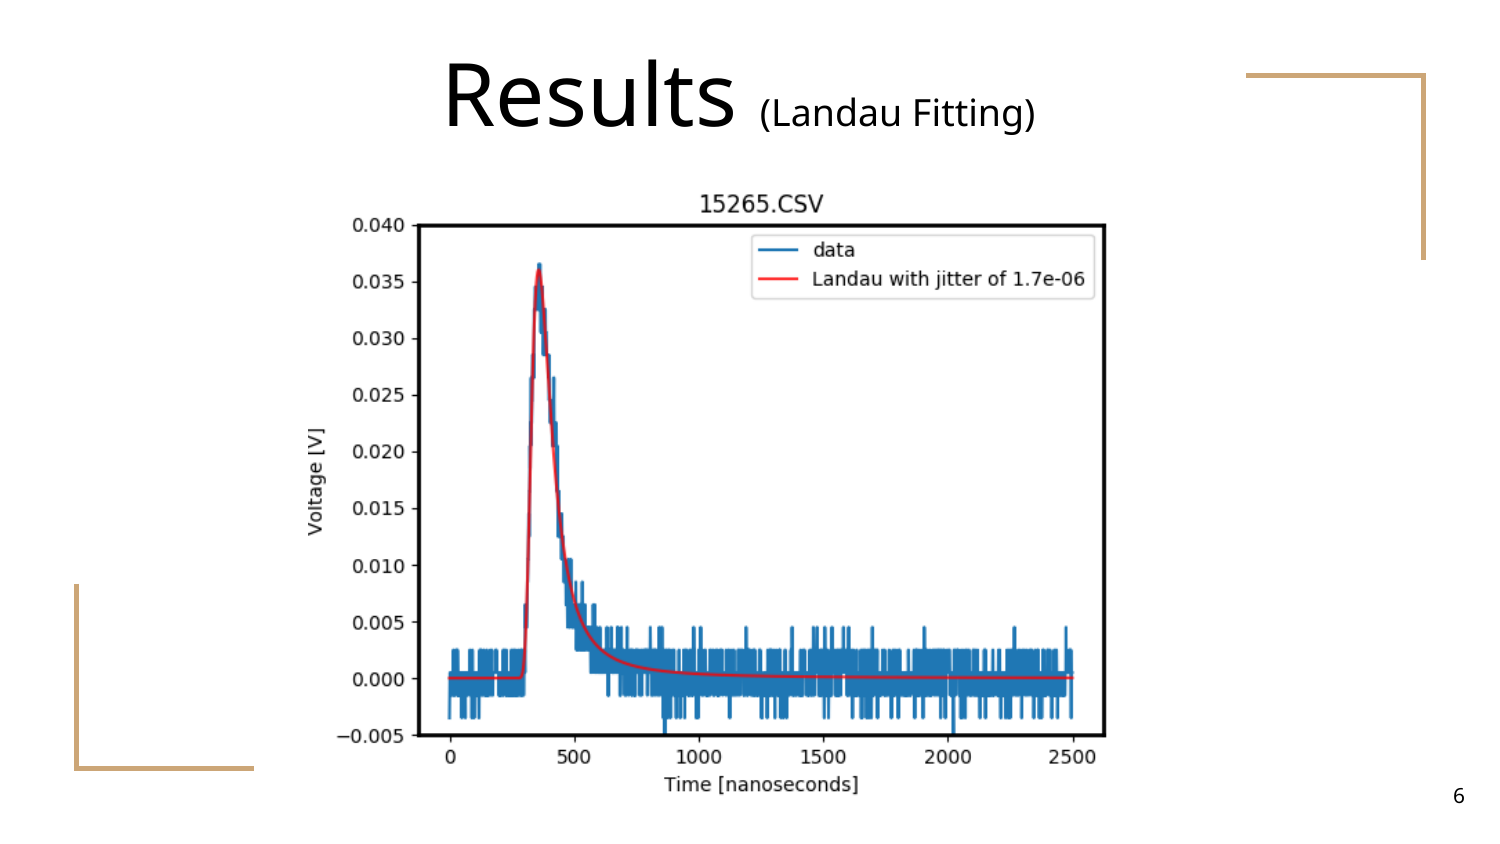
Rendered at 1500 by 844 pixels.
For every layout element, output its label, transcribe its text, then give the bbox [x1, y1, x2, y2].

title Results (Landau Fitting) [126, 0, 1374, 217]
slide_number <number> [1389, 764, 1480, 830]
picture [308, 145, 1192, 808]
